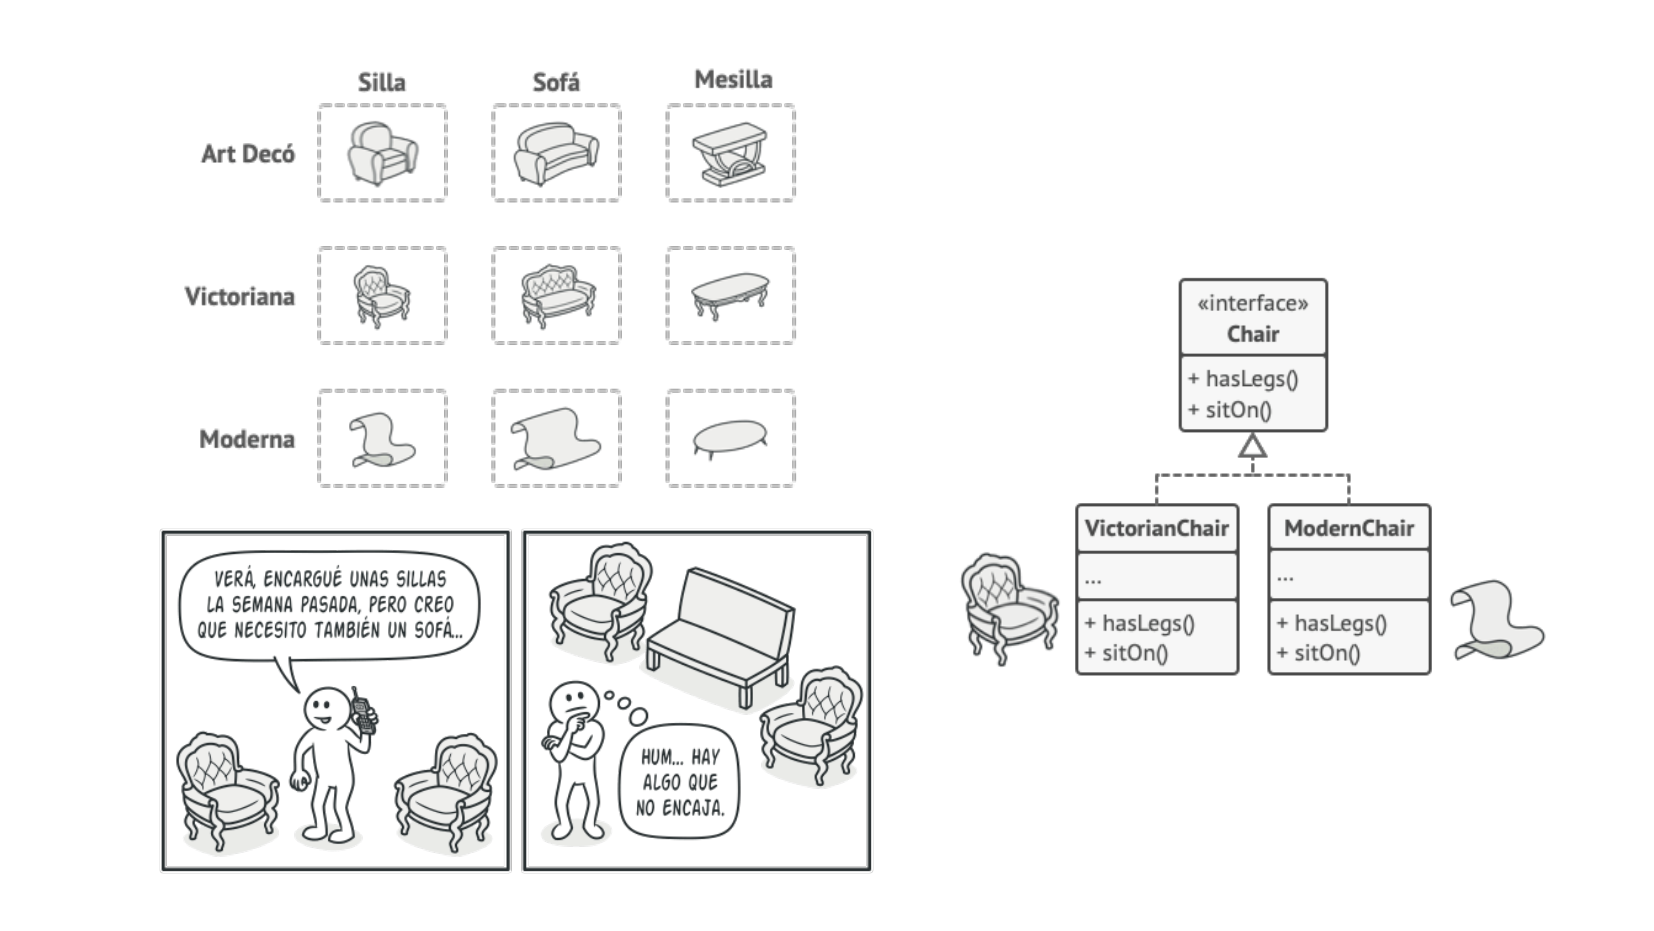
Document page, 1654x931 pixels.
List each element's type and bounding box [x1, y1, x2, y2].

picture [177, 58, 842, 502]
picture [147, 516, 886, 886]
picture [944, 265, 1565, 680]
